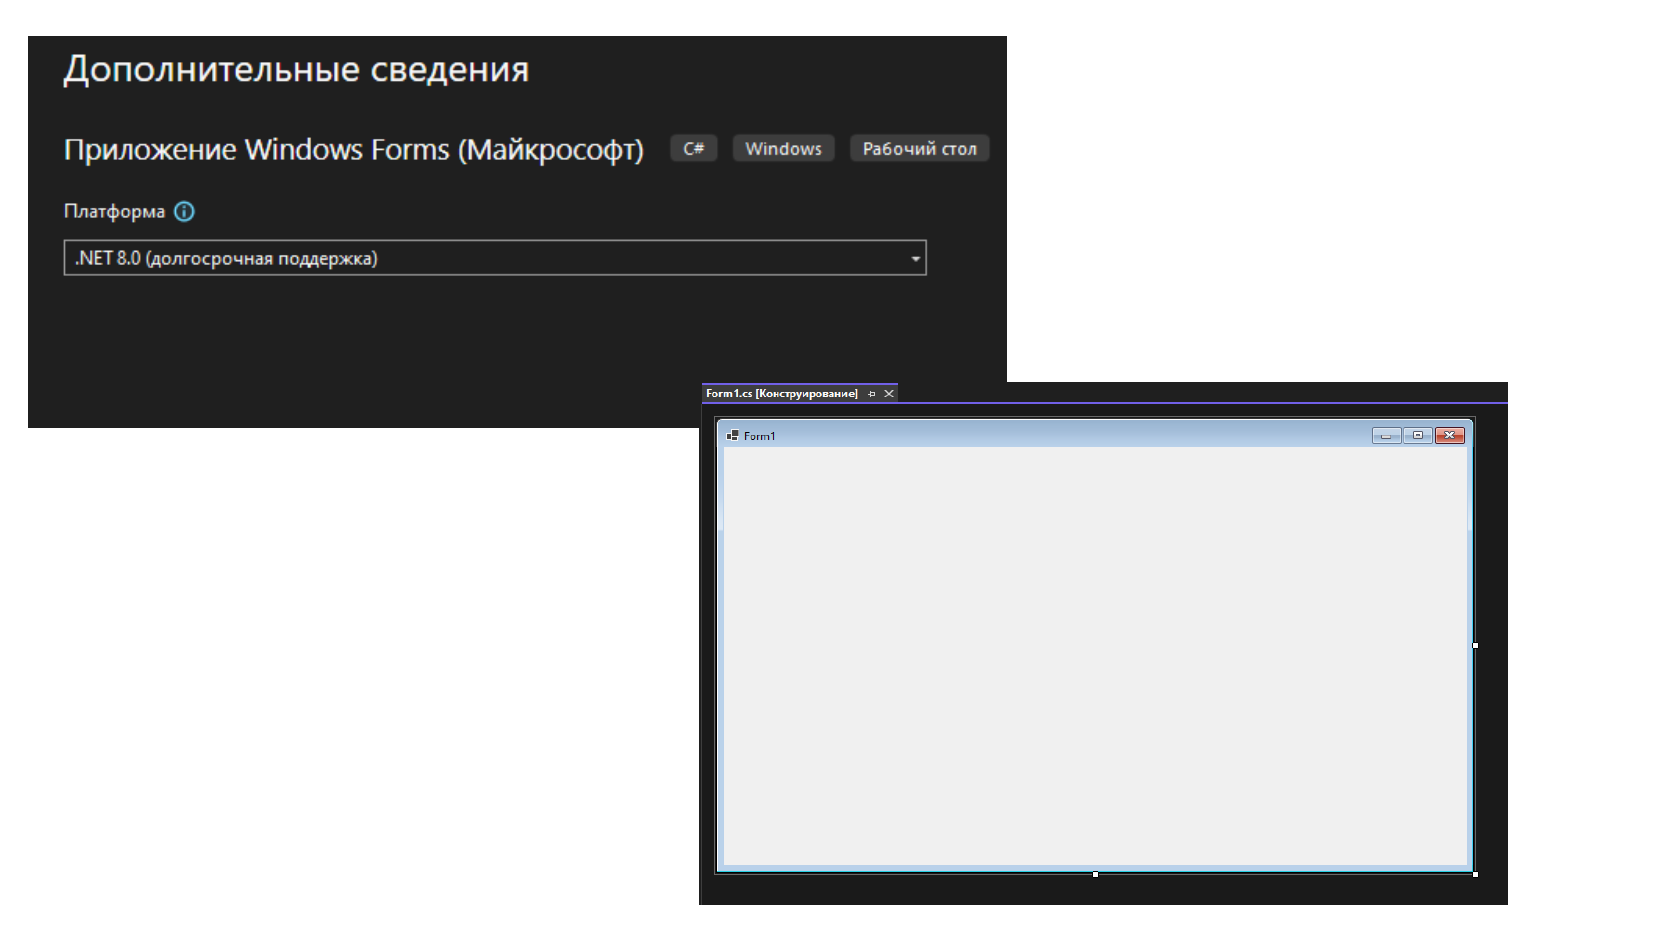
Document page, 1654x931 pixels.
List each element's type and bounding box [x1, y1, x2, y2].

picture [28, 36, 1508, 905]
